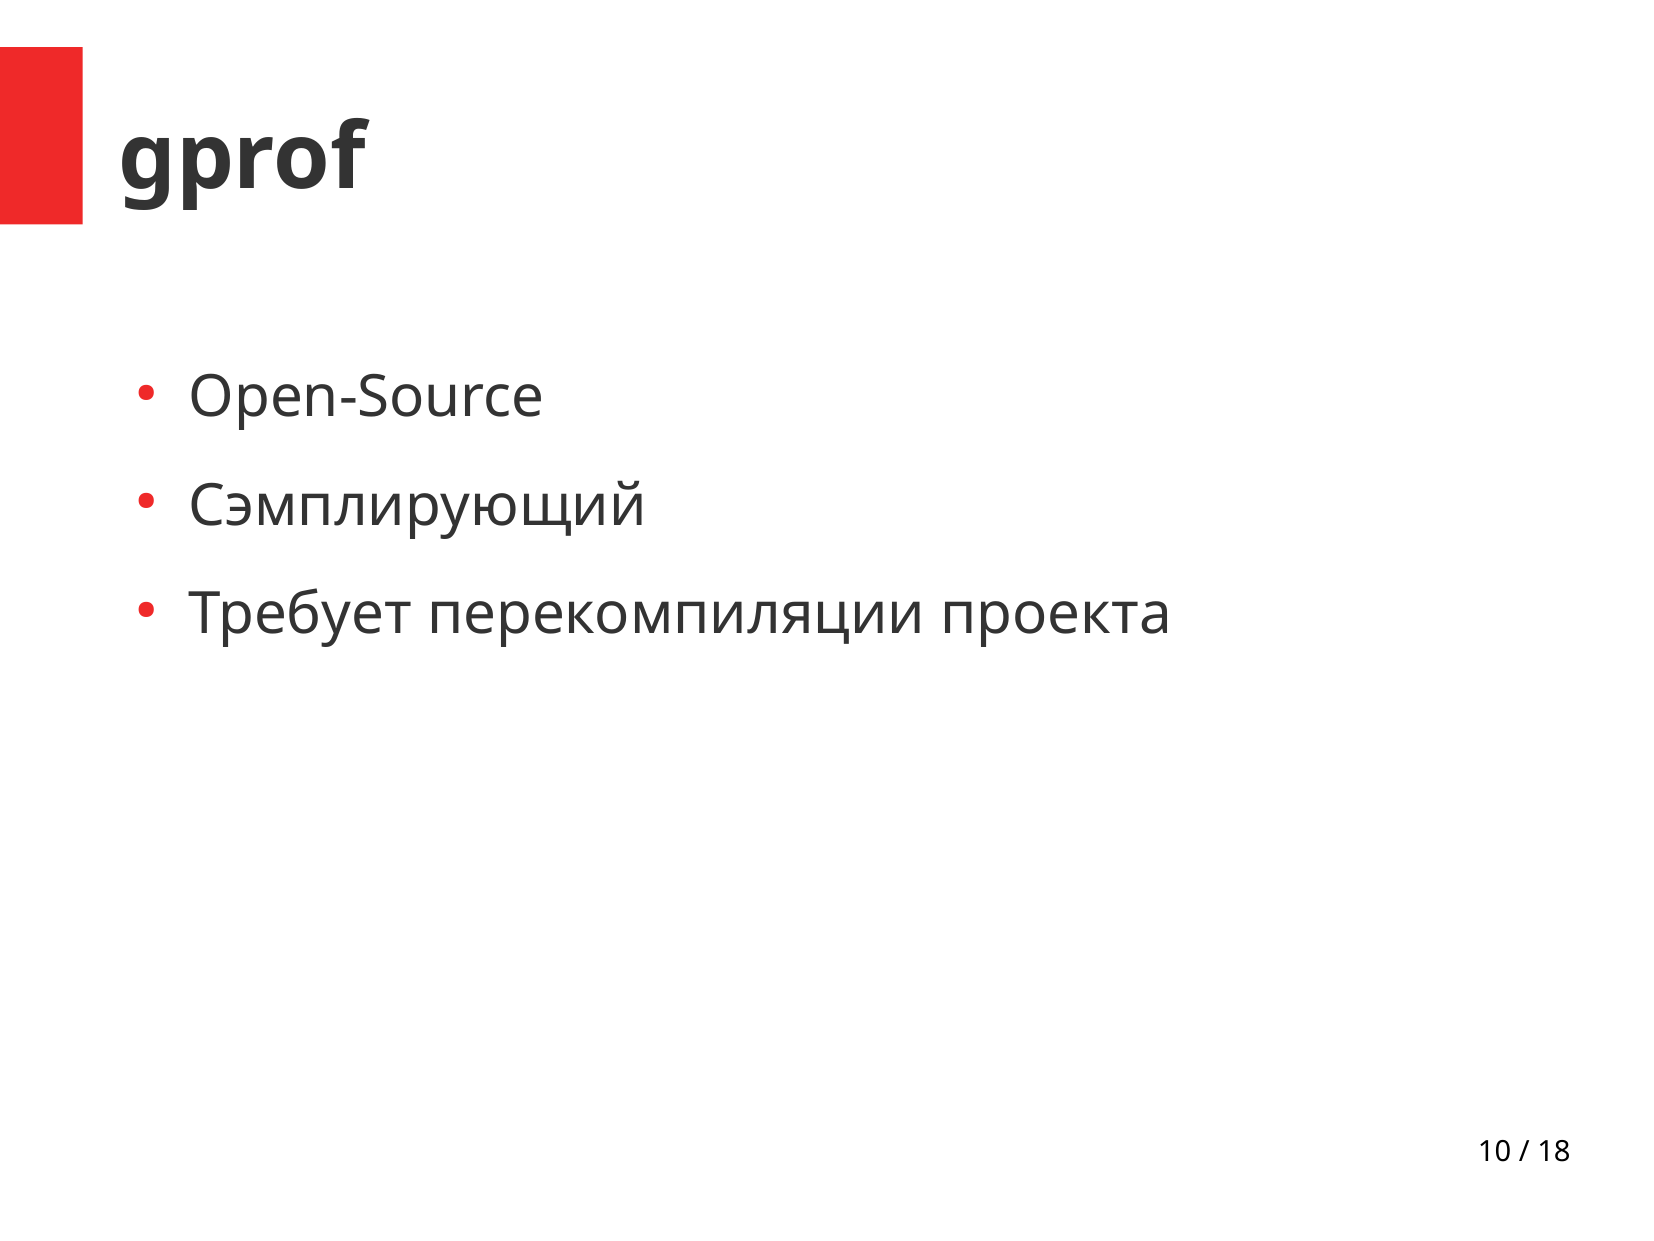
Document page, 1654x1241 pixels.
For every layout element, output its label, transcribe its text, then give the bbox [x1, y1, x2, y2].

title gprof [118, 49, 1571, 257]
list Open-Source Сэмплирующий Требует перекомпиляции проекта [118, 354, 1536, 1074]
